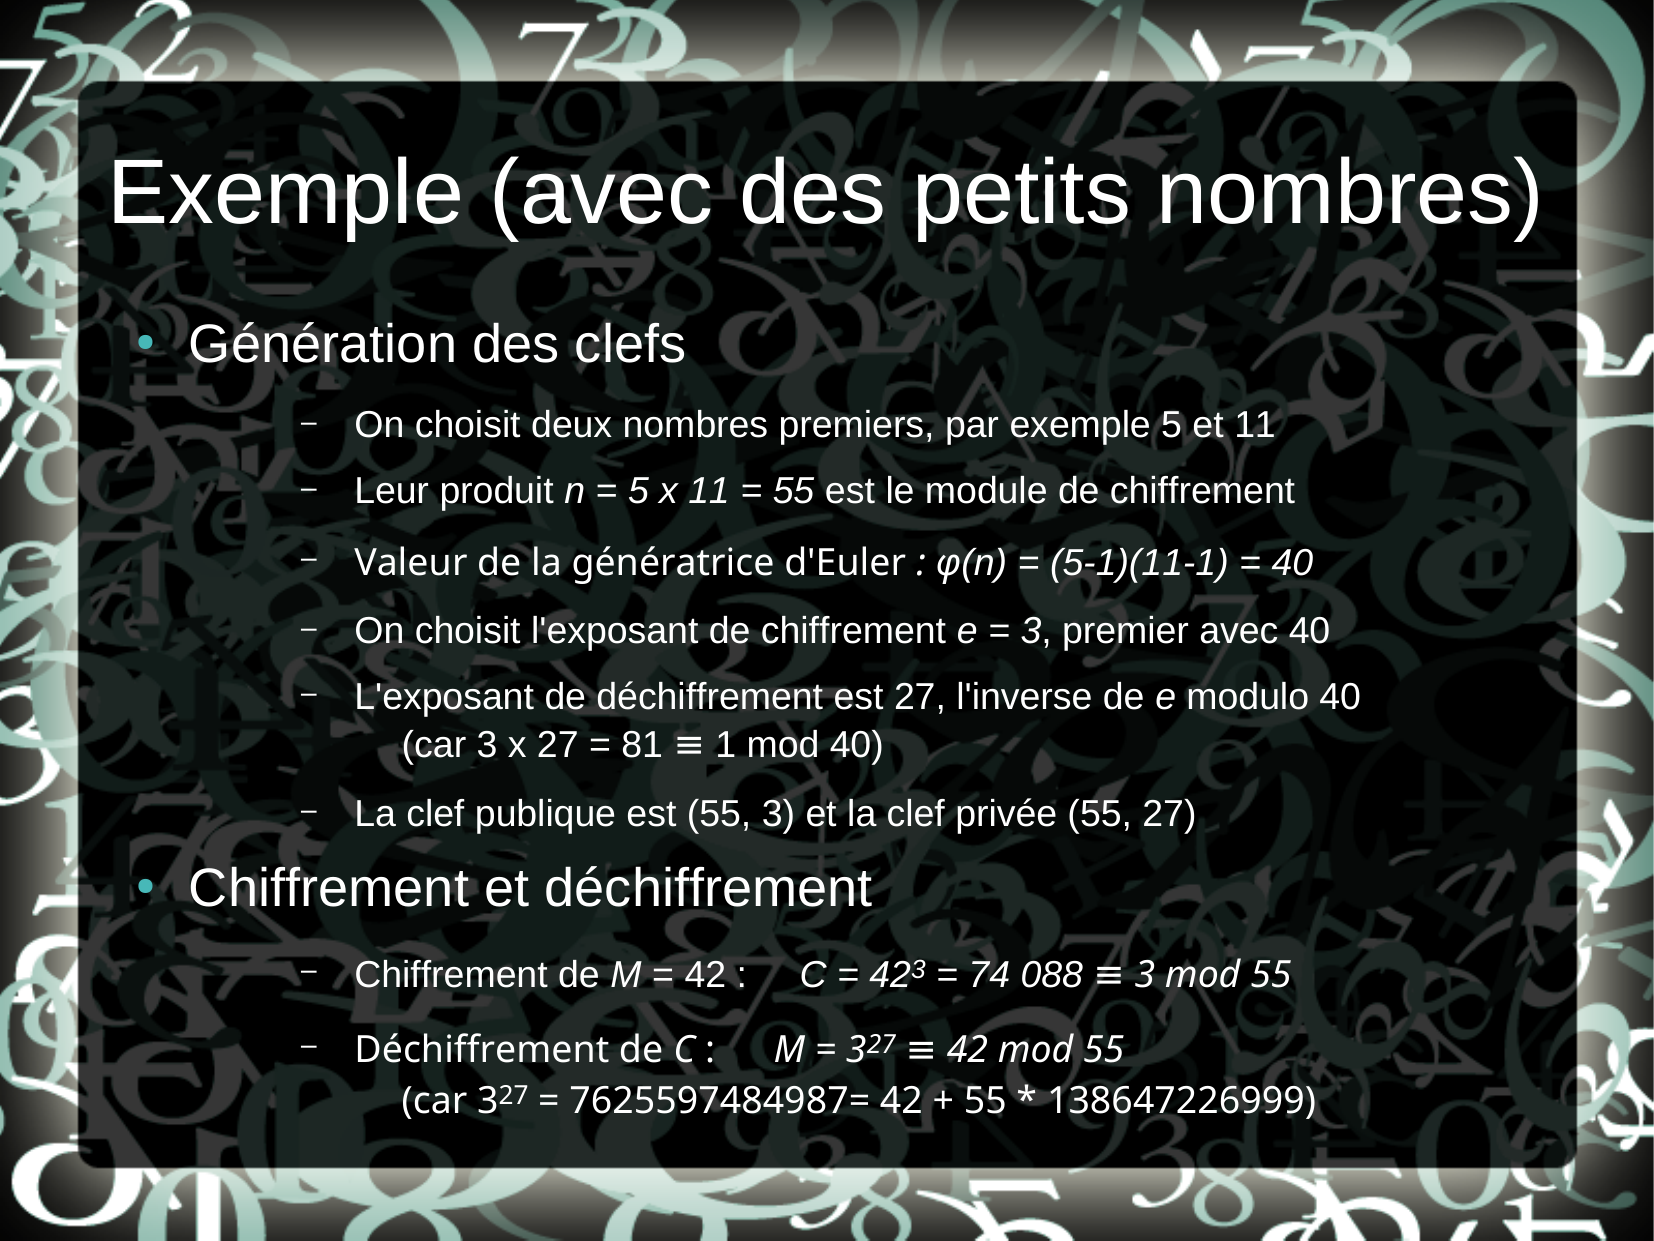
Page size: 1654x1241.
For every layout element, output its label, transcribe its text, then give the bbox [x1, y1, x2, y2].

picture [0, 0, 1654, 1241]
title Exemple (avec des petits nombres) [82, 88, 1571, 296]
list Génération des clefs On choisit deux nombres premiers, par exemple 5 et 11 Leur produit n = 5 x 11 = 55 est le module de chiffrement Valeur de la génératrice d'Euler : φ(n) = (5-1)(11-1) = 40 On choisit l'exposant de chiffrement e = 3, premier avec 40 L'exposant de déchiffrement est 27, l'inverse de e modulo 40 (car 3 x 27 = 81 ≡ 1 mod 40) La clef publique est (55, 3) et la clef privée (55, 27) Chiffrement et déchiffrement Chiffrement de M = 42 : C = 423 = 74 088 ≡ 3 mod 55 Déchiffrement de C : M = 327 ≡ 42 mod 55 (car 327 = 7625597484987= 42 + 55 * 138647226999) [118, 313, 1542, 1119]
